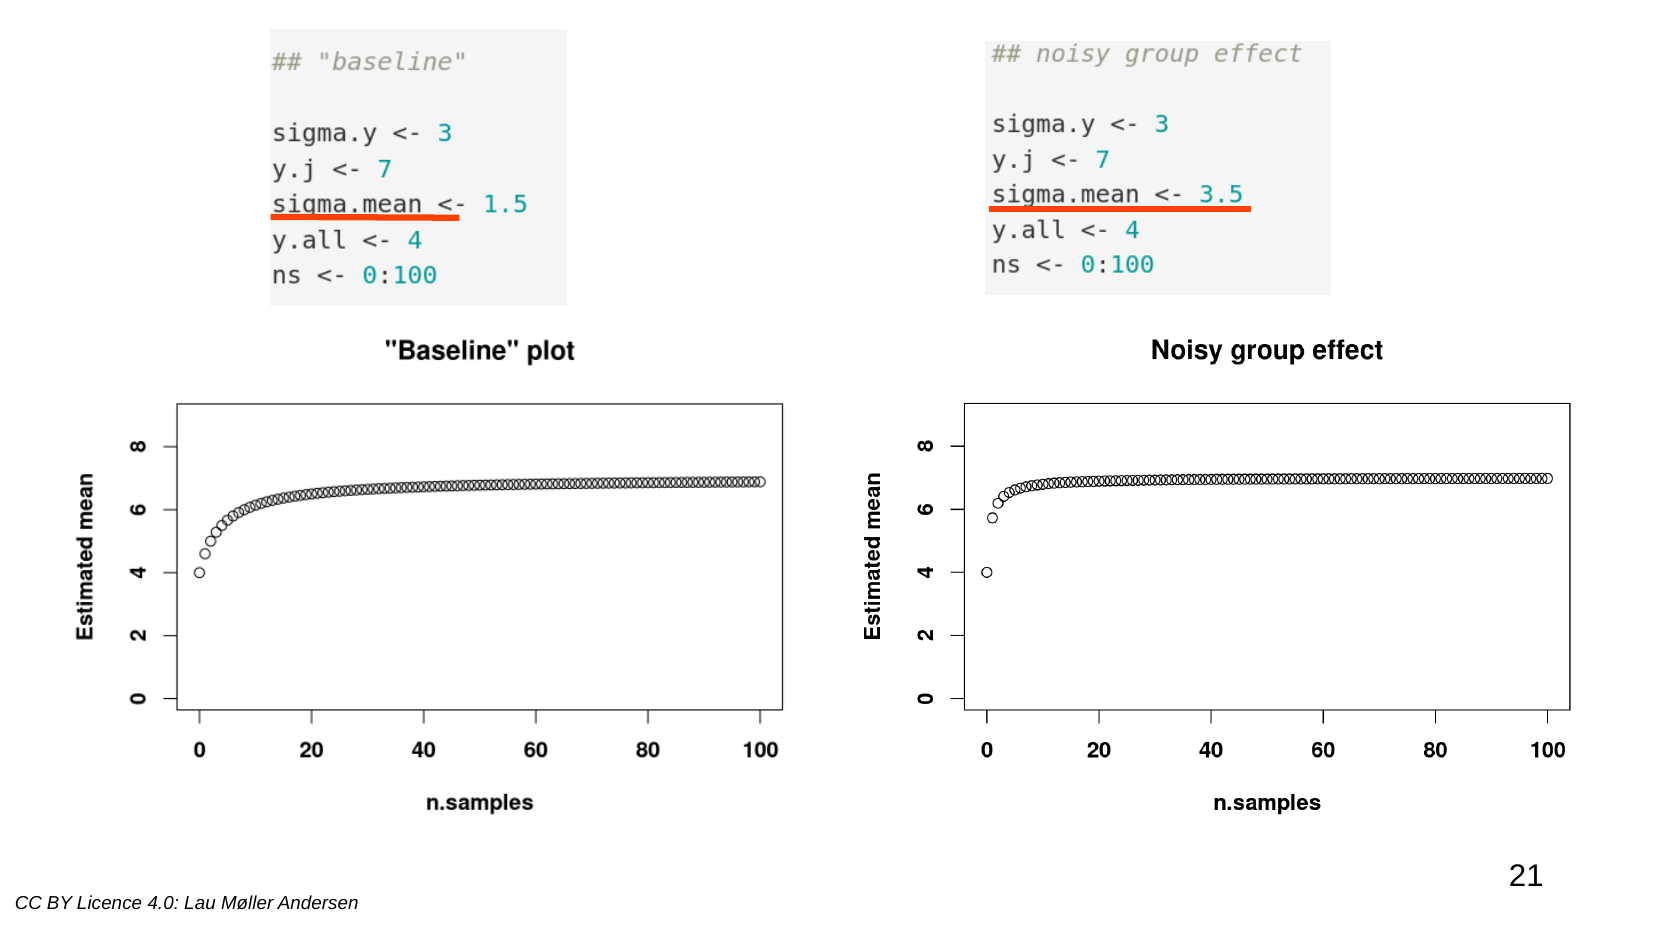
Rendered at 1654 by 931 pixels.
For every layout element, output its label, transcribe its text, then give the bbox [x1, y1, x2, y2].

picture [856, 41, 1625, 844]
text_box CC BY Licence 4.0: Lau Møller Andersen [0, 885, 388, 921]
picture [69, 29, 838, 843]
text_box <nummer> [1494, 850, 1654, 921]
